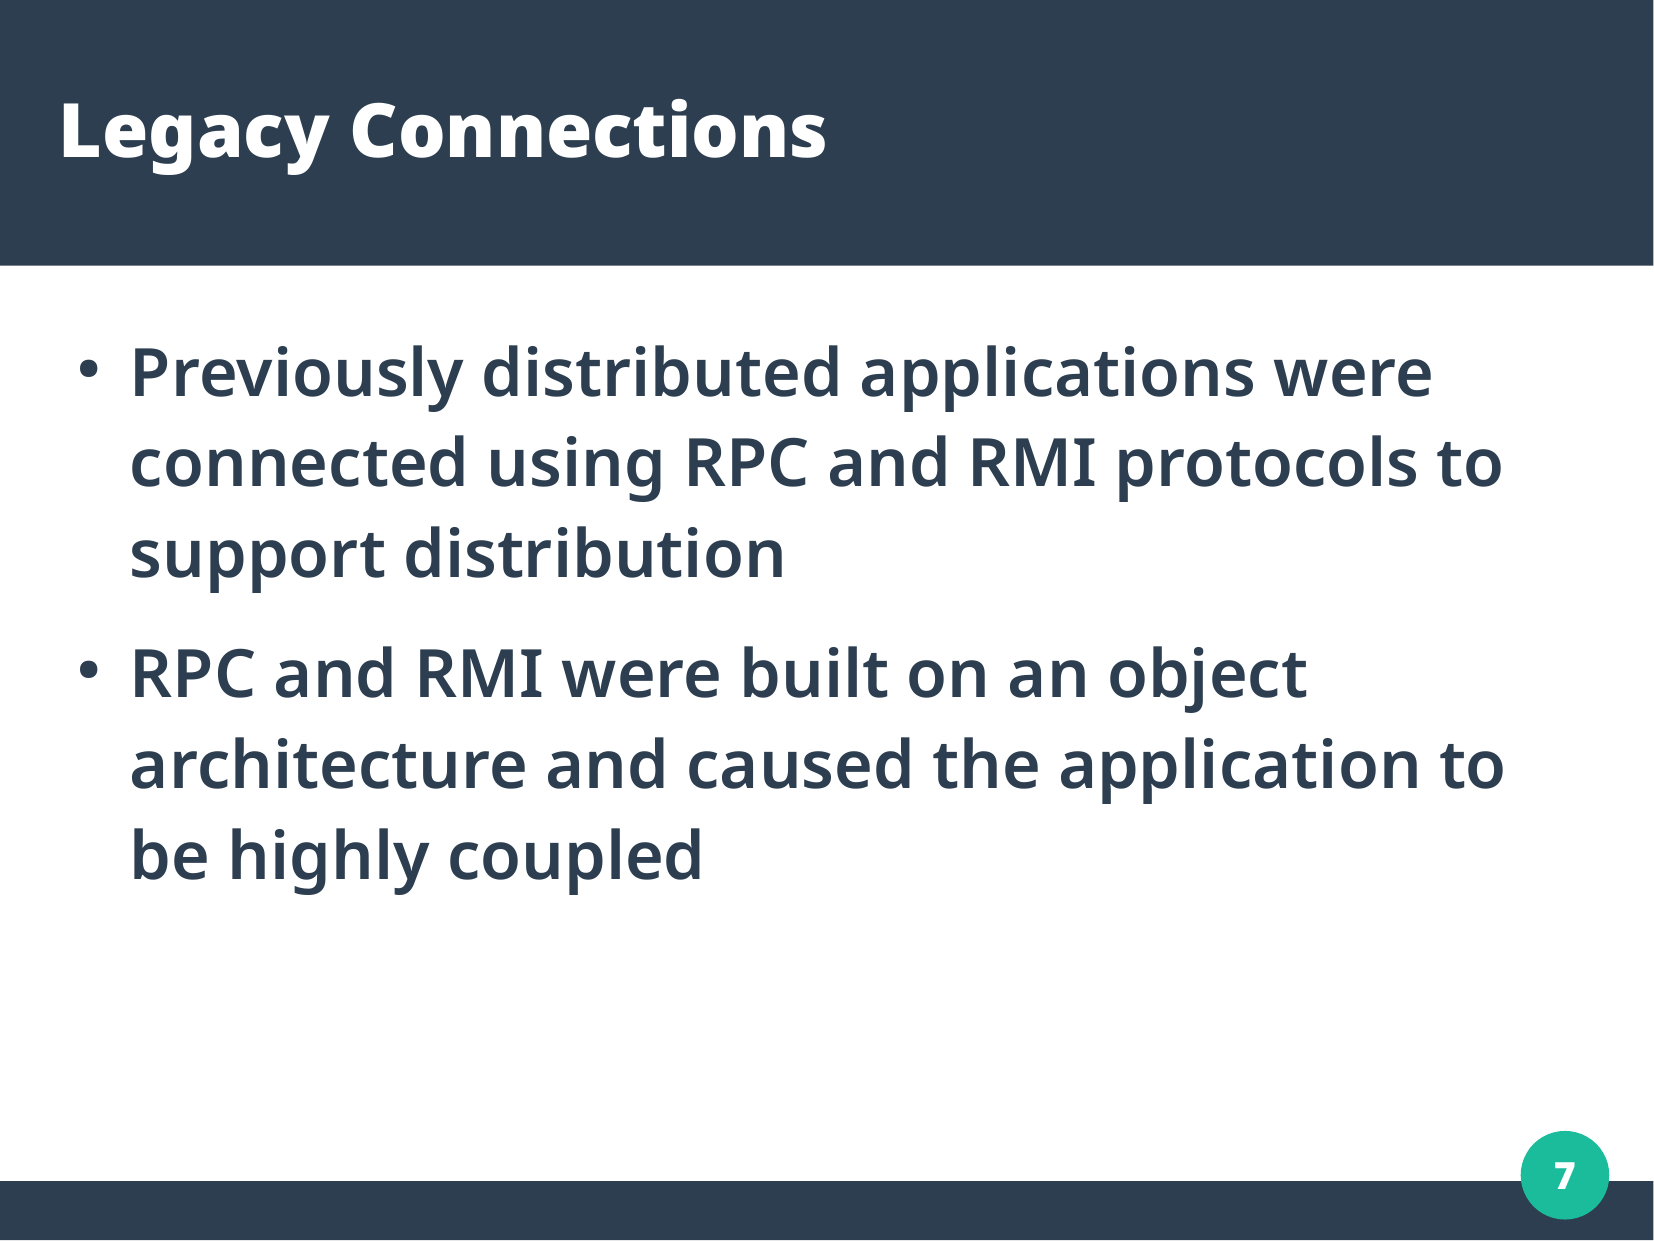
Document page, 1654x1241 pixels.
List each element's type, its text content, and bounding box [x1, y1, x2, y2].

list Previously distributed applications were connected using RPC and RMI protocols to support distribution RPC and RMI were built on an object architecture and caused the application to be highly coupled [59, 324, 1595, 1152]
title Legacy Connections [59, 49, 1595, 207]
